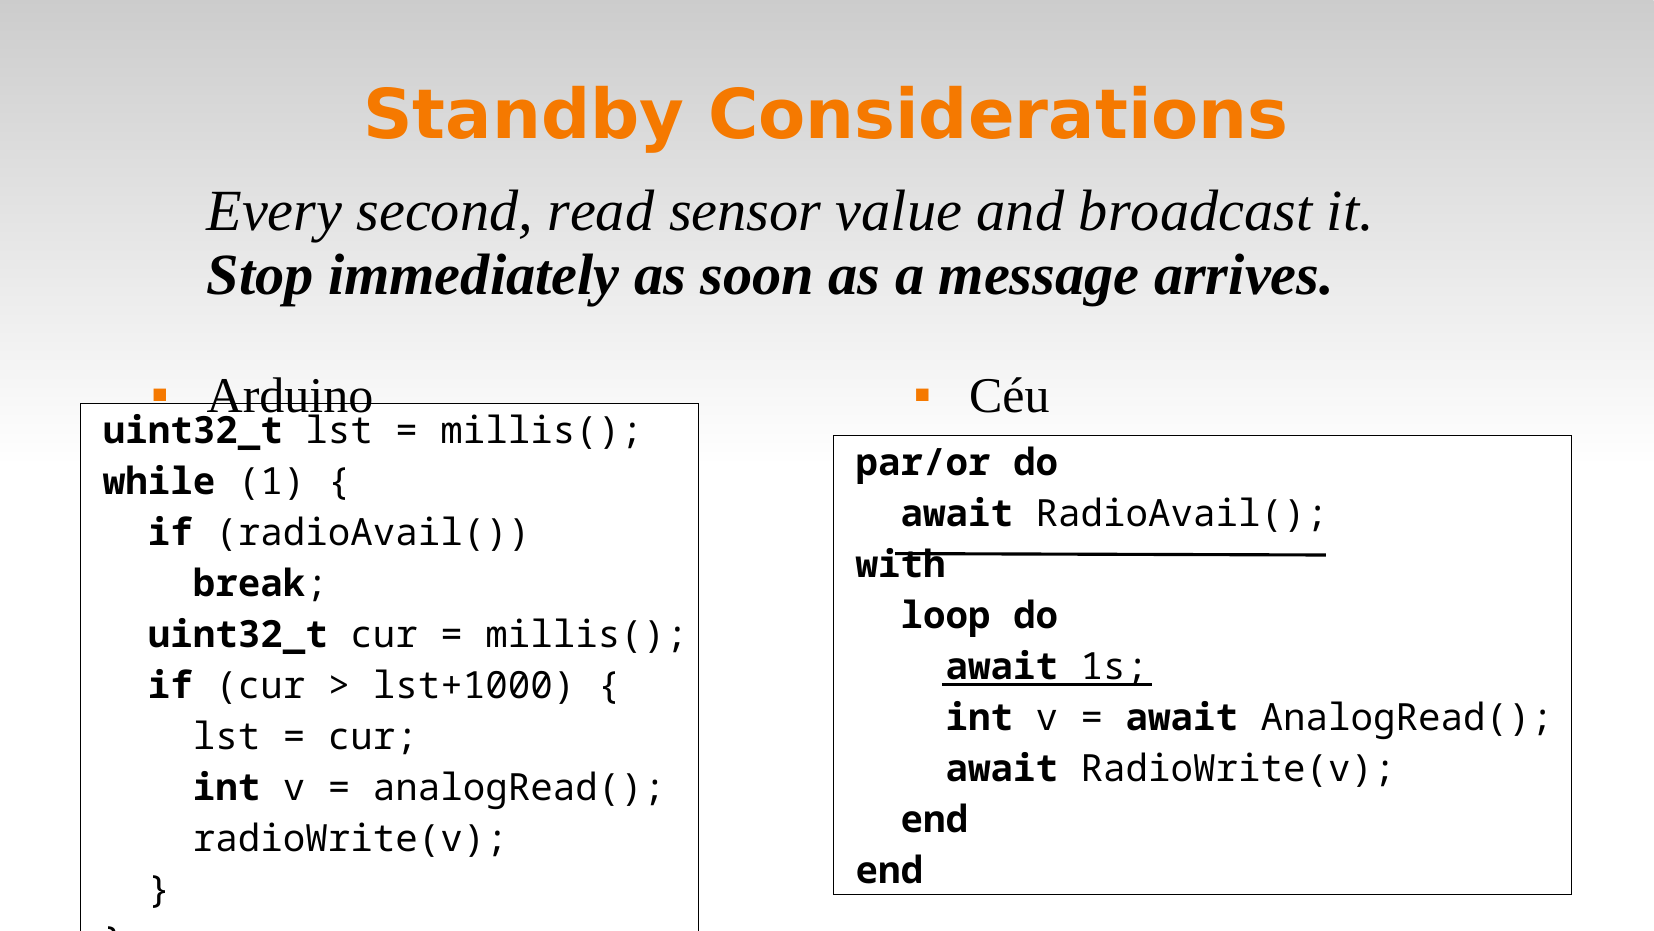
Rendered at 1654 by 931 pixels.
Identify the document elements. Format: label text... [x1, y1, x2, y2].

text_box par/or do await RadioAvail(); with loop do await 1s; int v = await AnalogRead(); await RadioWrite(v); end end [833, 469, 1572, 862]
list Céu [845, 368, 1572, 840]
title Standby Considerations [82, 37, 1571, 193]
list Arduino [82, 368, 809, 851]
list Every second, read sensor value and broadcast it. Stop immediately as soon as a message arrives. [82, 177, 1538, 338]
text_box uint32_t lst = millis(); while (1) { if (radioAvail()) break; uint32_t cur = millis(); if (cur > lst+1000) { lst = cur; int v = analogRead(); radioWrite(v); } } [80, 444, 699, 924]
